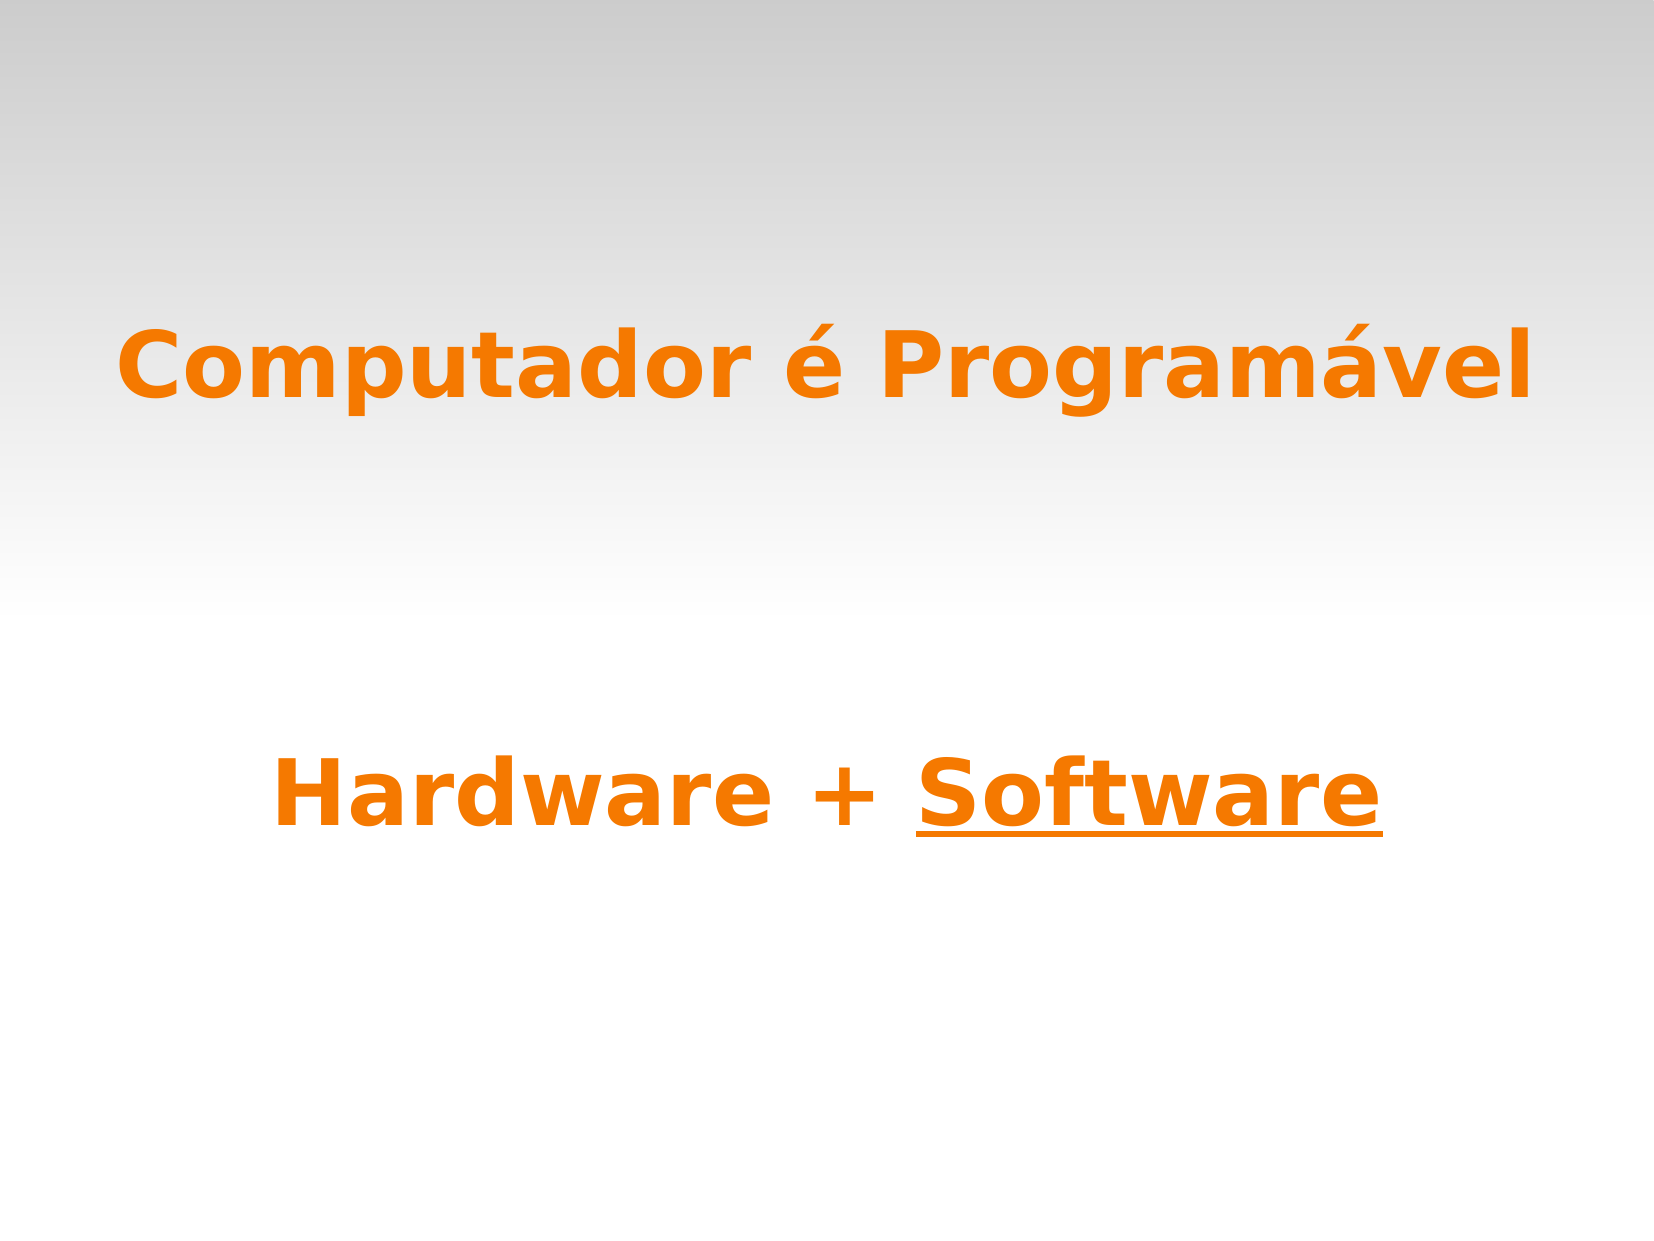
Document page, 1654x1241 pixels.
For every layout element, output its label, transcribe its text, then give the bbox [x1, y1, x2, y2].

title Computador é Programável Hardware + Software [82, 312, 1571, 848]
